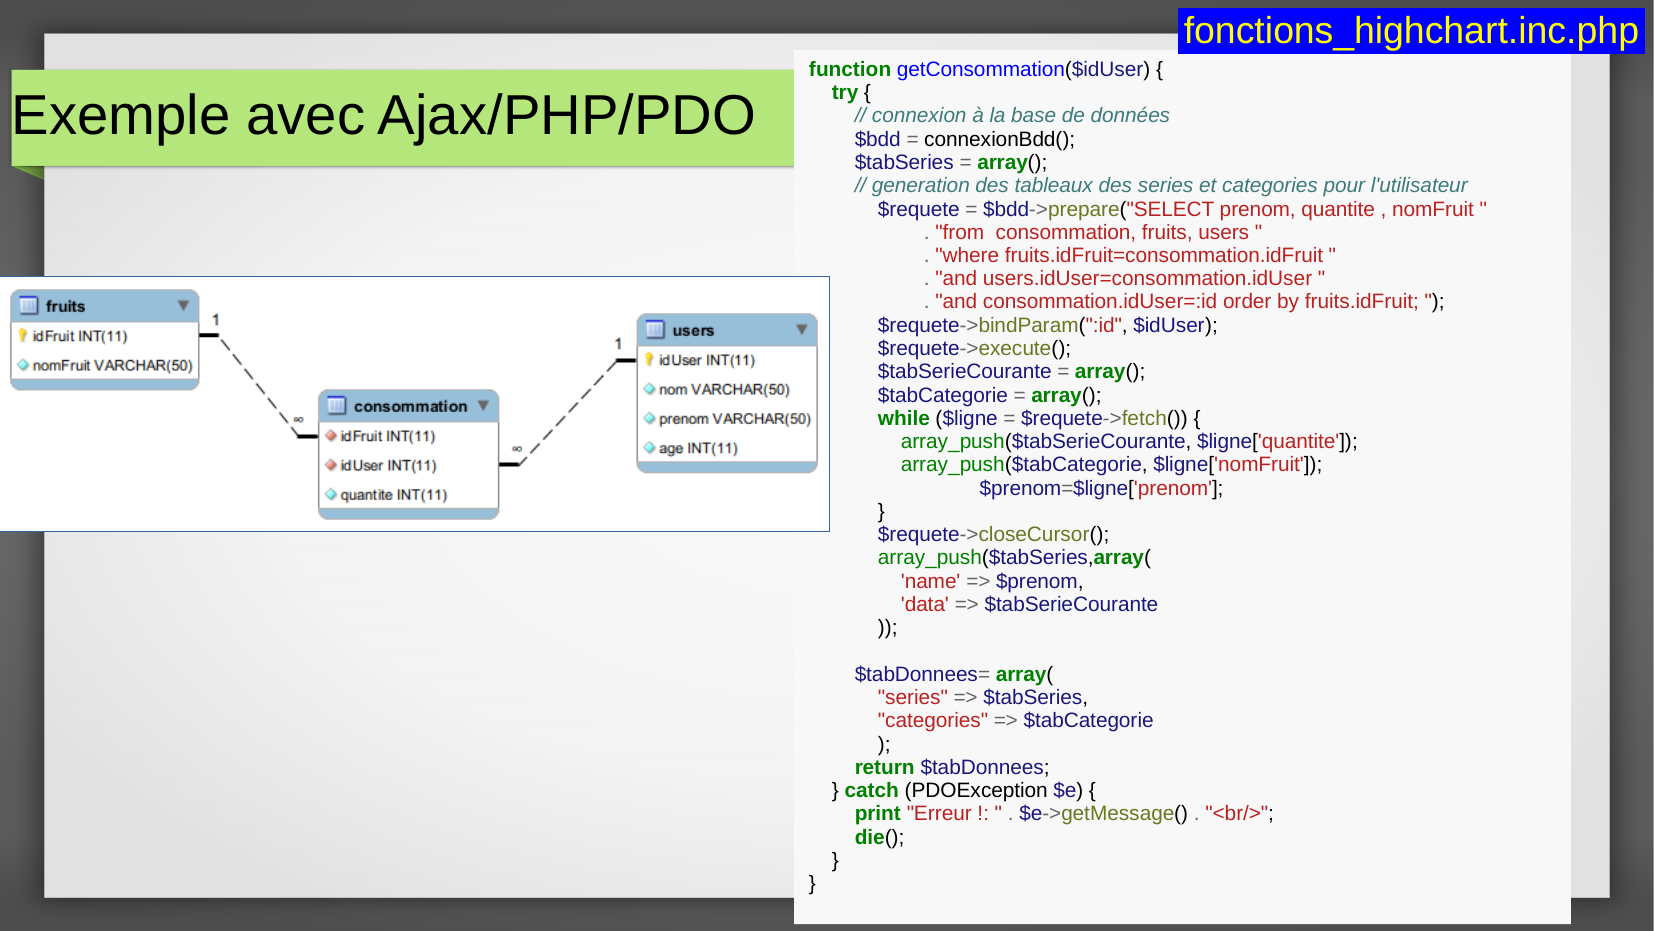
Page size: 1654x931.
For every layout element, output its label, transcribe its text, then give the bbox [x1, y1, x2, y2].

text_box fonctions_highchart.inc.php [1178, 8, 1645, 54]
picture [0, 0, 1654, 931]
title Exemple avec Ajax/PHP/PDO [11, 70, 777, 160]
text_box function getConsommation($idUser) { try { // connexion à la base de données $bdd = connexionBdd(); $tabSeries = array(); // generation des tableaux des series et categories pour l'utilisateur $requete = $bdd->prepare("SELECT prenom, quantite , nomFruit " . "from consommation, fruits, users " . "where fruits.idFruit=consommation.idFruit " . "and users.idUser=consommation.idUser " . "and consommation.idUser=:id order by fruits.idFruit; "); $requete->bindParam(":id", $idUser); $requete->execute(); $tabSerieCourante = array(); $tabCategorie = array(); while ($ligne = $requete->fetch()) { array_push($tabSerieCourante, $ligne['quantite']); array_push($tabCategorie, $ligne['nomFruit']); $prenom=$ligne['prenom']; } $requete->closeCursor(); array_push($tabSeries,array( 'name' => $prenom, 'data' => $tabSerieCourante )); $tabDonnees= array( "series" => $tabSeries, "categories" => $tabCategorie ); return $tabDonnees; } catch (PDOException $e) { print "Erreur !: " . $e->getMessage() . "<br/>"; die(); } } [794, 50, 1571, 925]
